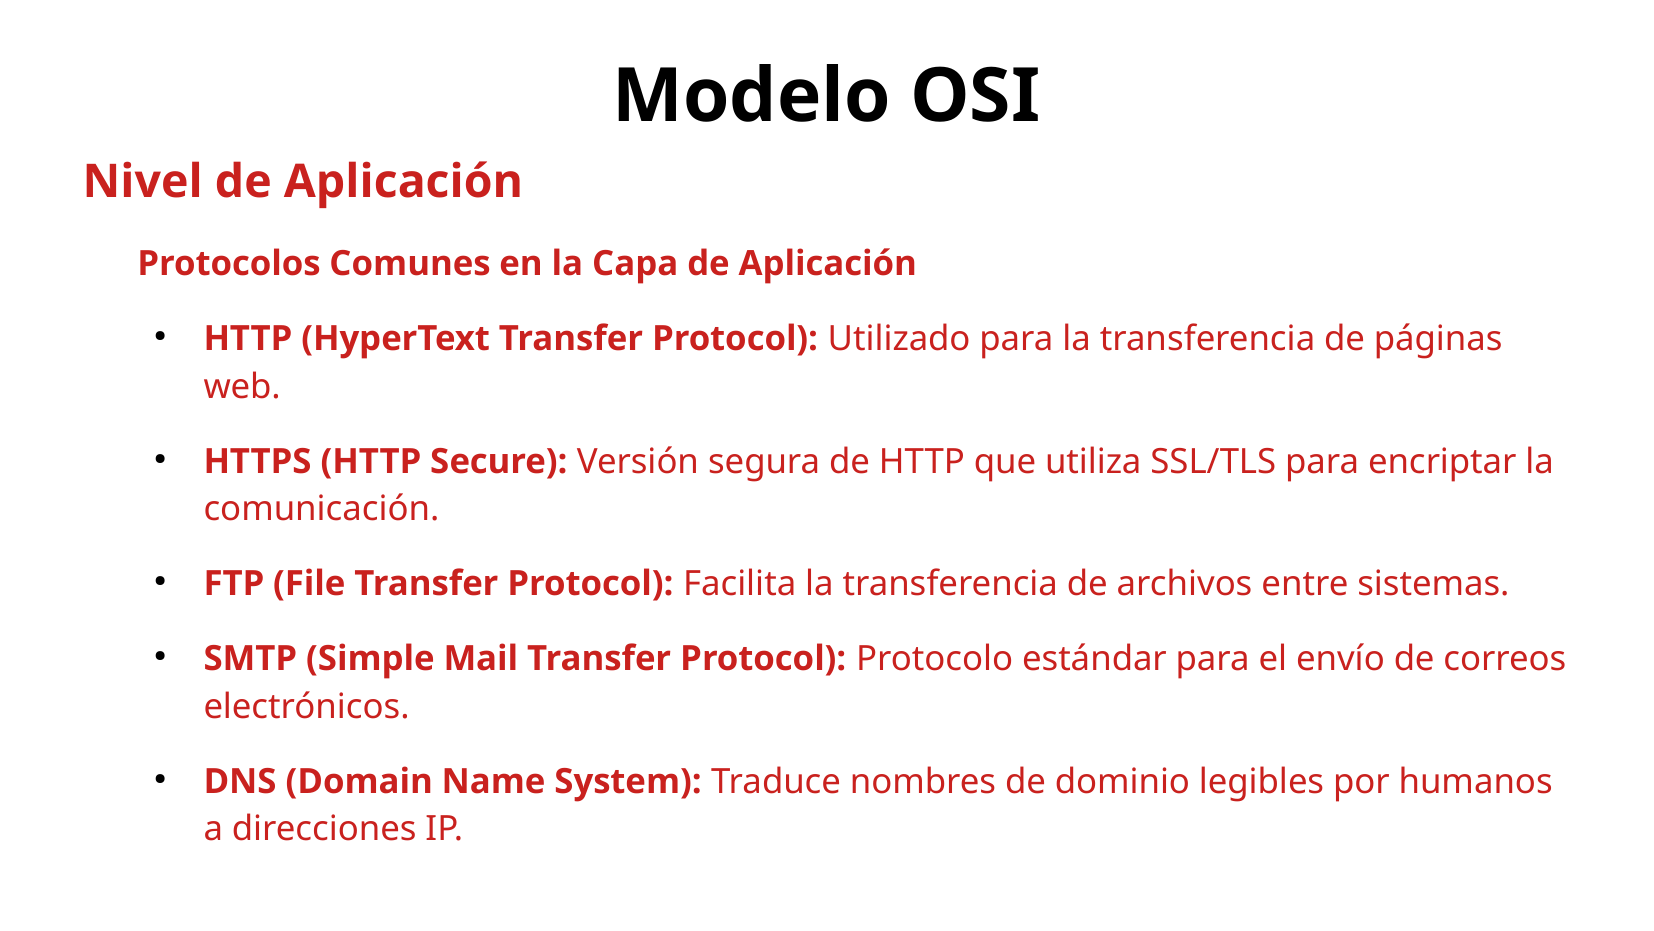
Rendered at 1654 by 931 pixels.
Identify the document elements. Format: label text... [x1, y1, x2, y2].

title Modelo OSI [82, 37, 1571, 147]
list Nivel de Aplicación Protocolos Comunes en la Capa de Aplicación HTTP (HyperText Transfer Protocol): Utilizado para la transferencia de páginas web. HTTPS (HTTP Secure): Versión segura de HTTP que utiliza SSL/TLS para encriptar la comunicación. FTP (File Transfer Protocol): Facilita la transferencia de archivos entre sistemas. SMTP (Simple Mail Transfer Protocol): Protocolo estándar para el envío de correos electrónicos. DNS (Domain Name System): Traduce nombres de dominio legibles por humanos a direcciones IP. [82, 147, 1571, 857]
